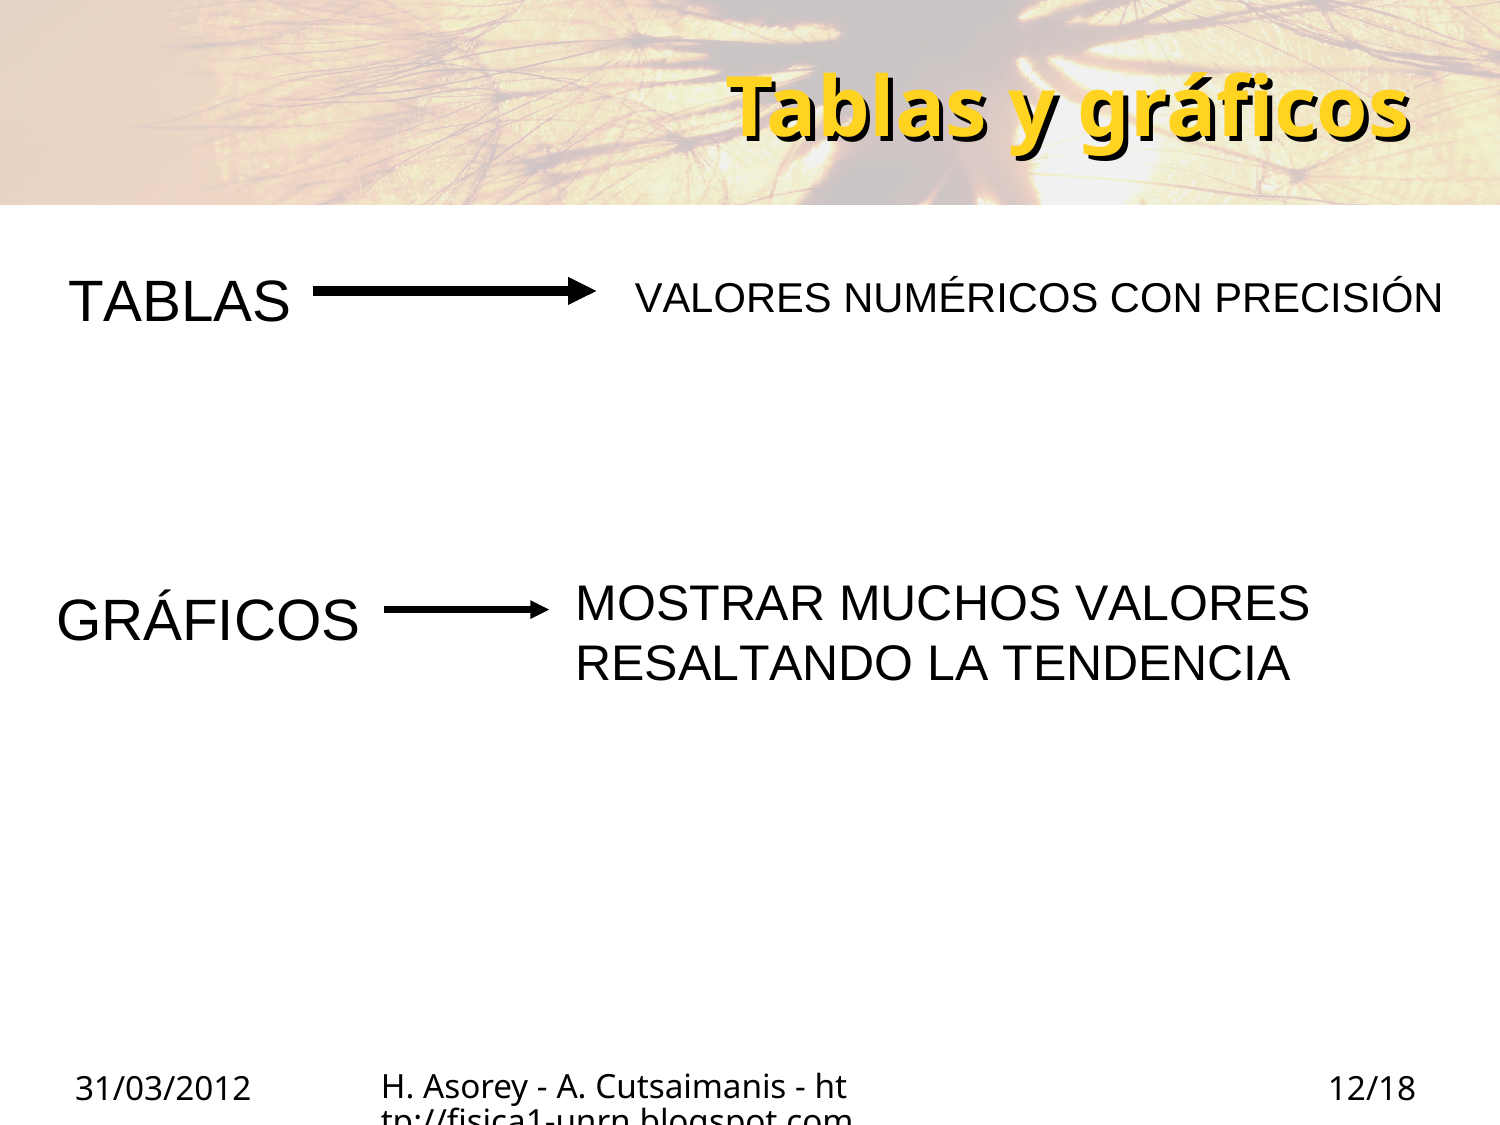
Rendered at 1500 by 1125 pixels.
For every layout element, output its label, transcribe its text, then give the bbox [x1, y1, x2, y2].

text_box MOSTRAR MUCHOS VALORES RESALTANDO LA TENDENCIA [560, 562, 1436, 698]
text_box TABLAS [53, 255, 307, 341]
text_box GRÁFICOS [41, 574, 376, 660]
text_box VALORES NUMÉRICOS CON PRECISIÓN [619, 263, 1459, 329]
title Tablas y gráficos [75, 45, 1426, 161]
picture [0, 0, 1500, 205]
